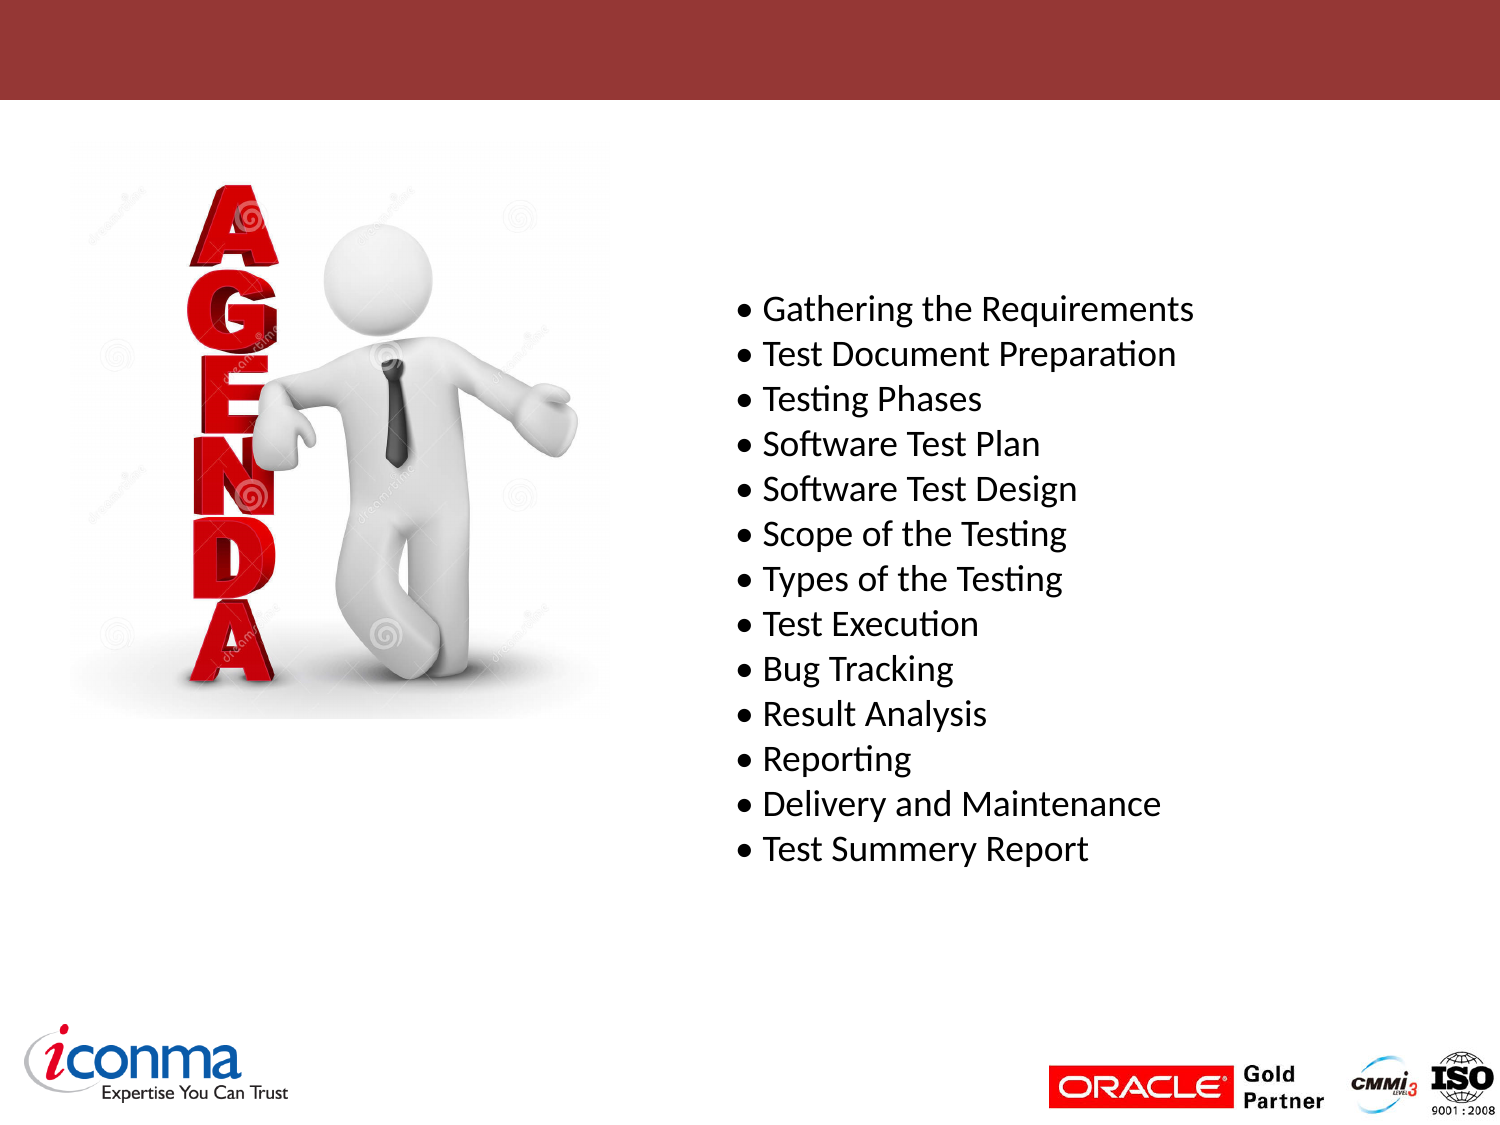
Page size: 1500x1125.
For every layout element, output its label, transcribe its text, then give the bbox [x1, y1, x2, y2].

picture [1346, 1047, 1497, 1123]
picture [24, 1024, 288, 1103]
text_box • Gathering the Requirements • Test Document Preparation • Testing Phases • Software Test Plan • Software Test Design • Scope of the Testing • Types of the Testing • Test Execution • Bug Tracking • Result Analysis • Reporting • Delivery and Maintenance • Test Summery Report [720, 141, 1314, 967]
picture [1049, 1064, 1325, 1110]
picture [70, 141, 610, 719]
